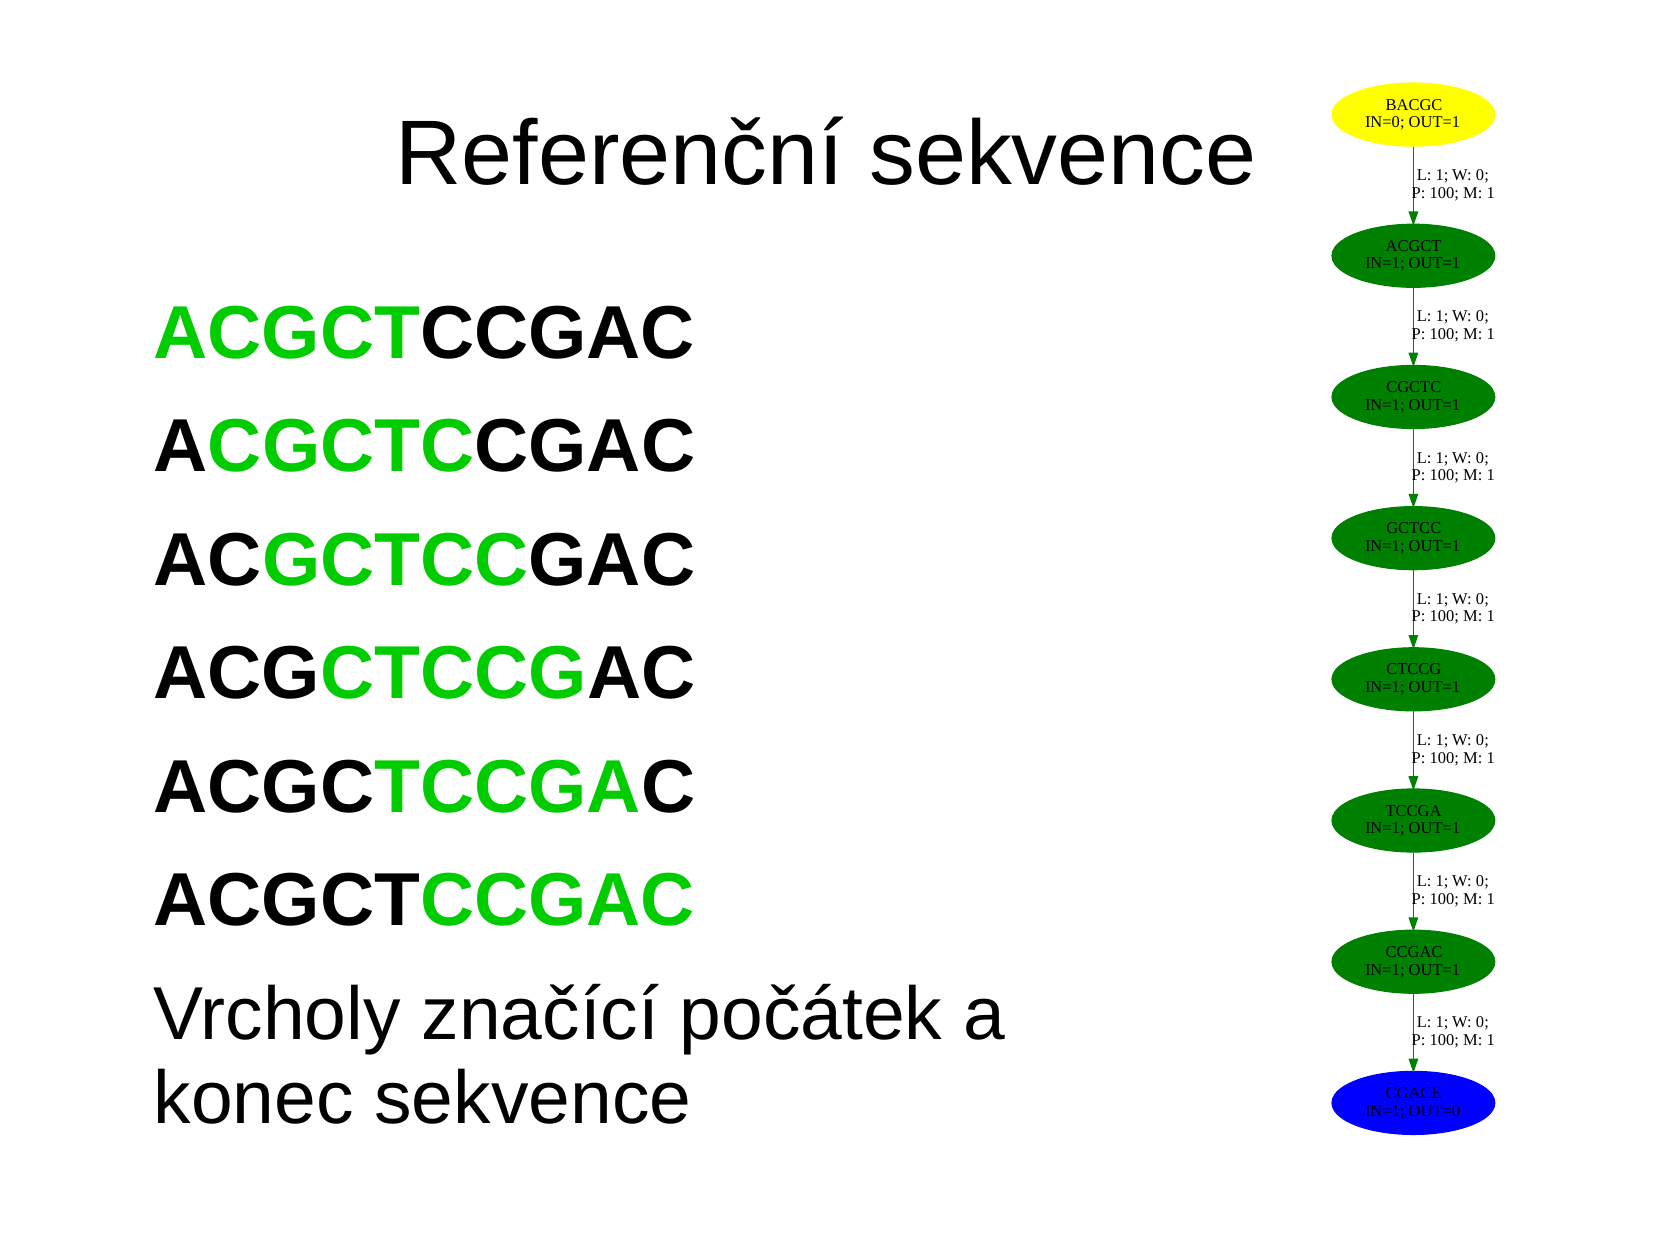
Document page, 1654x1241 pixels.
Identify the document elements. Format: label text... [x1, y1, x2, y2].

picture [1326, 78, 1501, 1140]
list ACGCTCCGAC ACGCTCCGAC ACGCTCCGAC ACGCTCCGAC ACGCTCCGAC ACGCTCCGAC Vrcholy značící počátek a konec sekvence [82, 290, 1063, 1158]
title Referenční sekvence [82, 49, 1571, 257]
